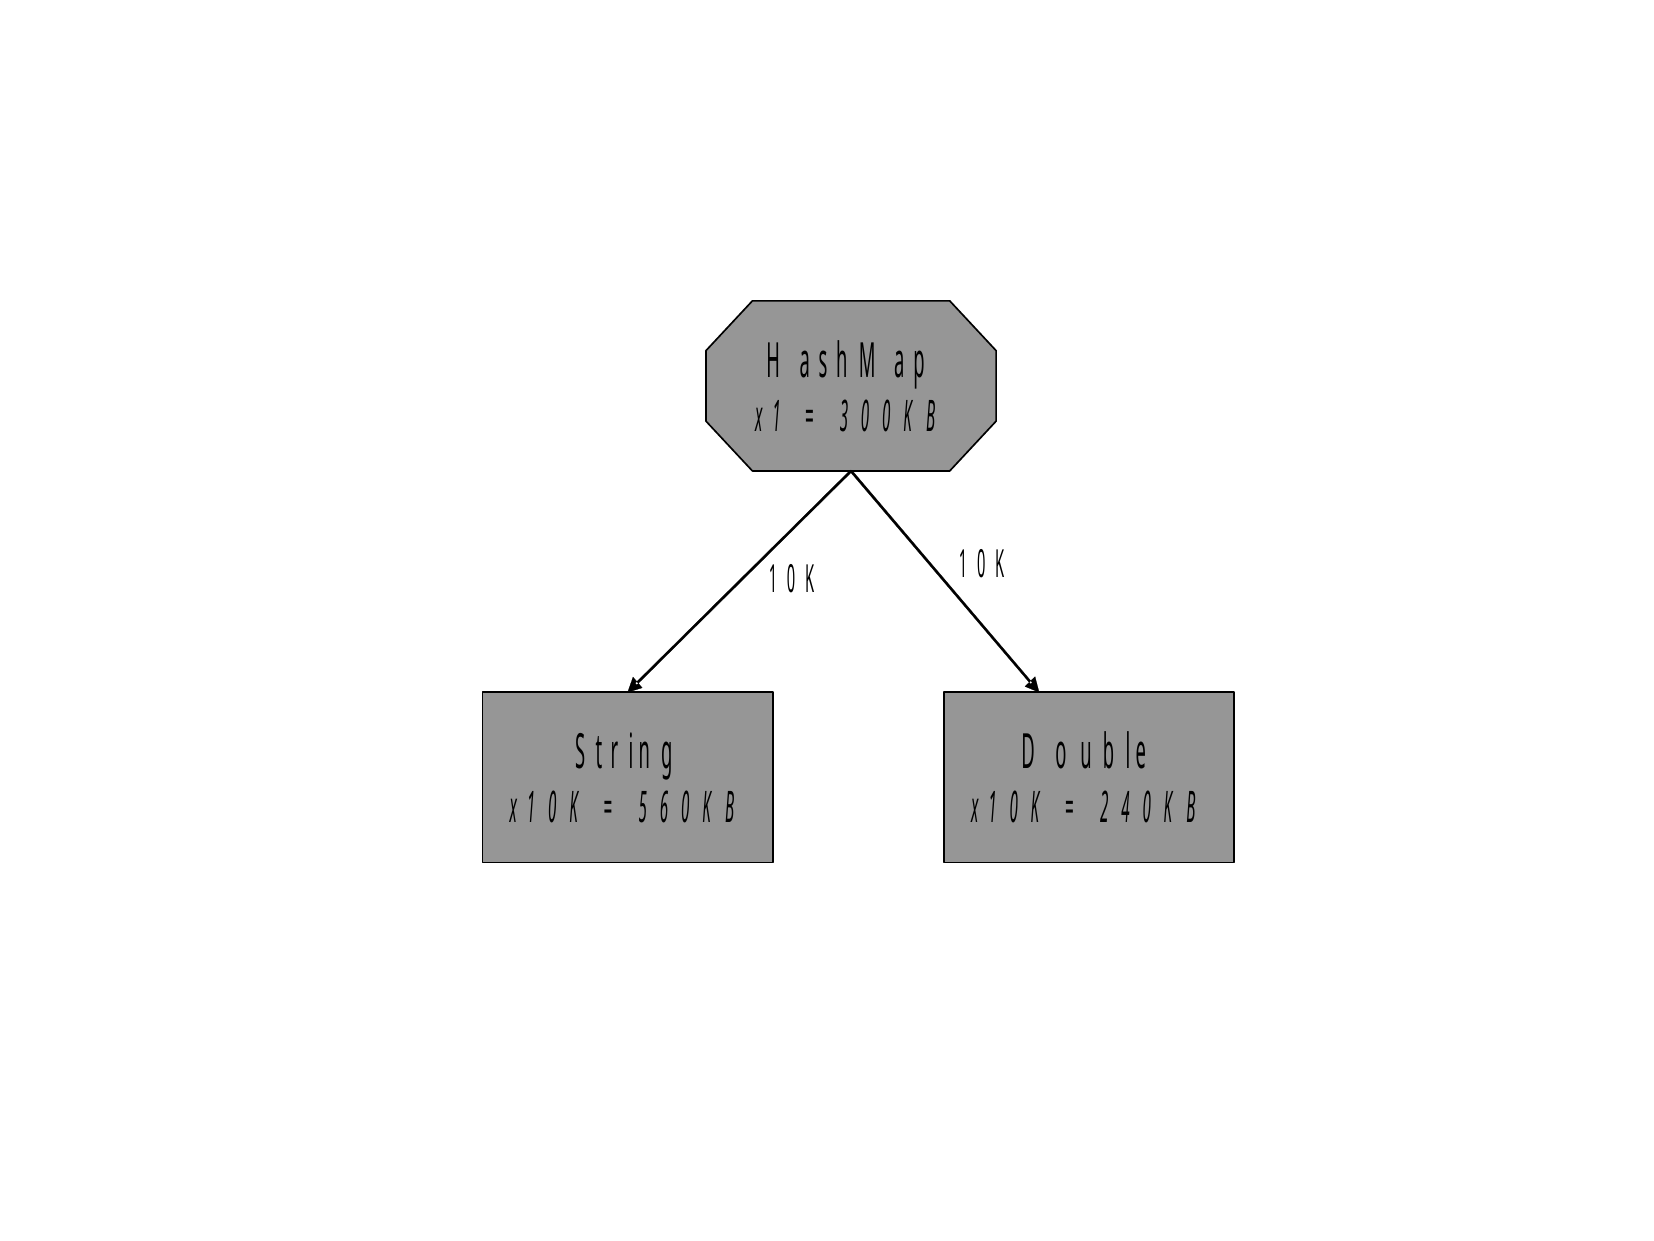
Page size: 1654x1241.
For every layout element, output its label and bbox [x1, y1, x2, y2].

picture [481, 300, 1238, 866]
